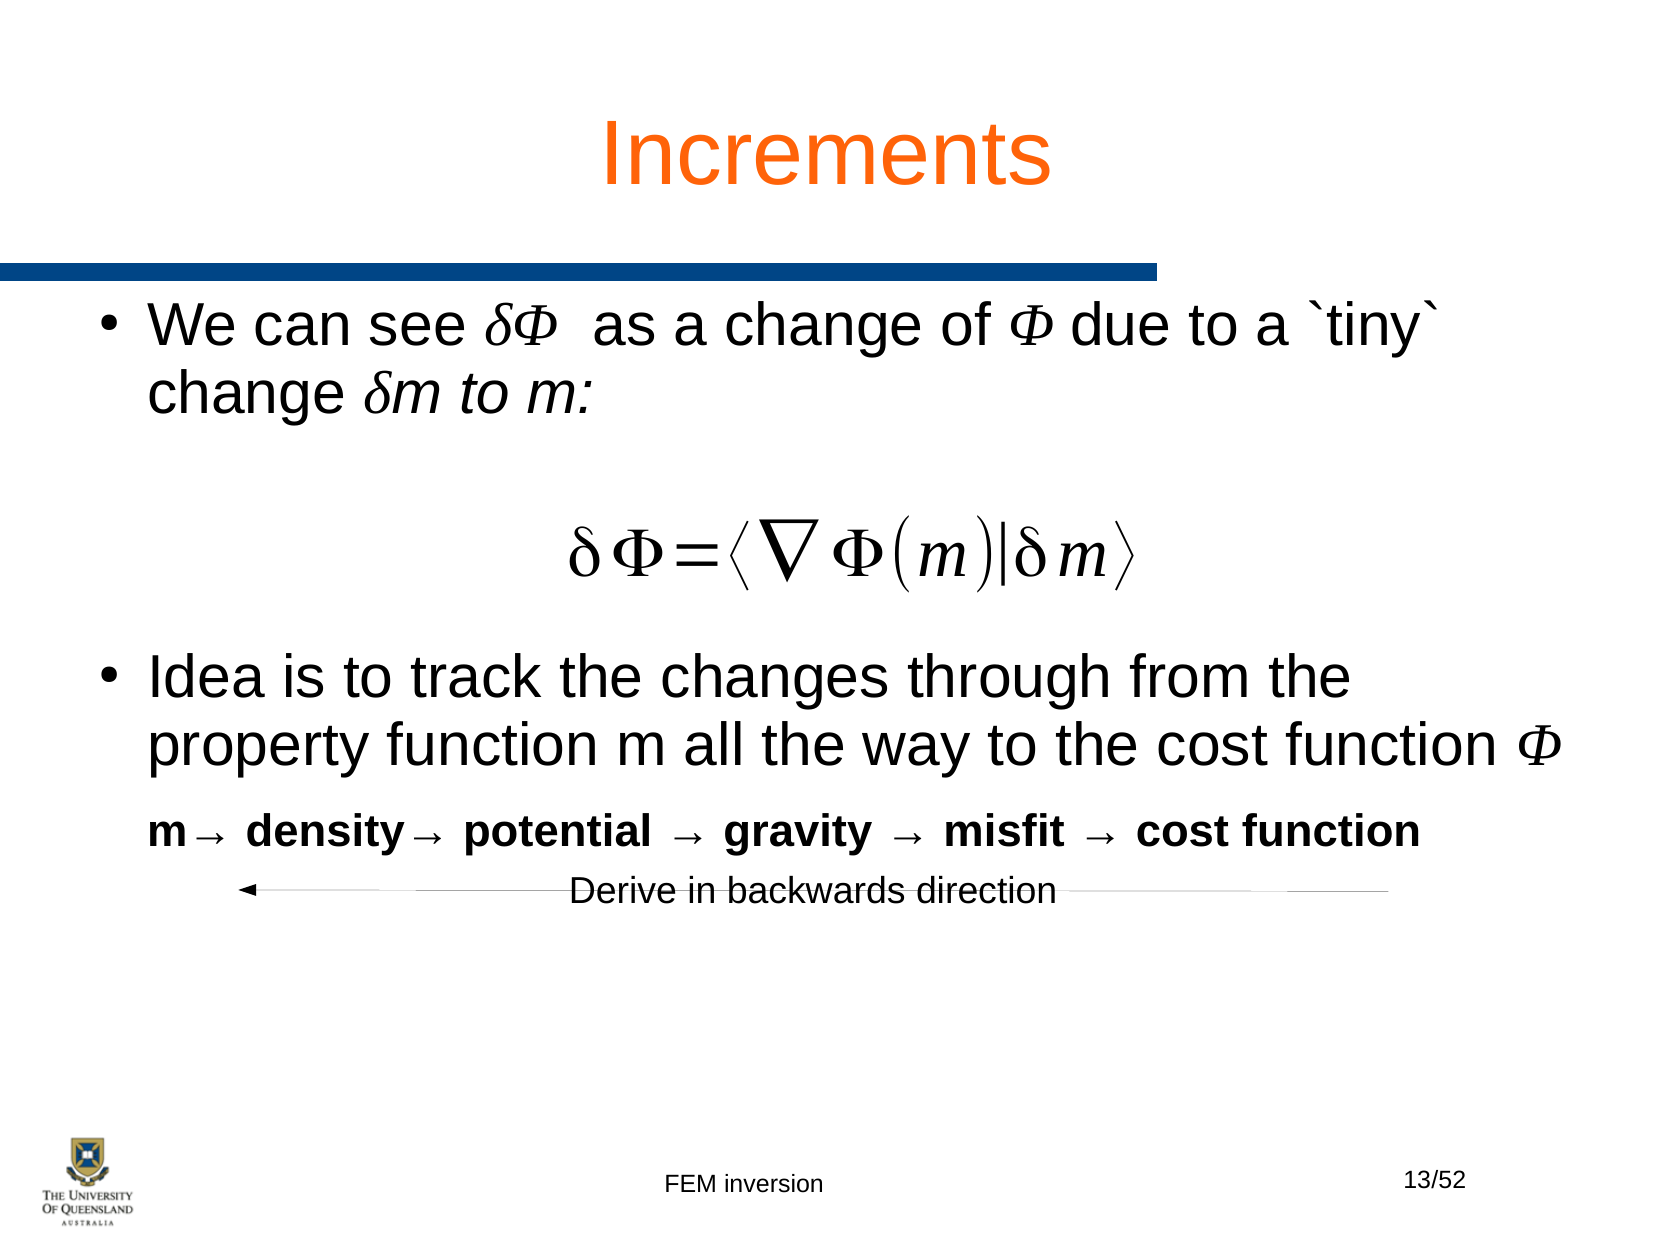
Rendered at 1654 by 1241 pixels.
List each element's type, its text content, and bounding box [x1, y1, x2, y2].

title Increments [82, 49, 1571, 257]
list We can see δΦ as a change of Φ due to a `tiny` change δm to m: Idea is to track the changes through from the property function m all the way to the cost function Φ m→ density→ potential → gravity → misfit → cost function [82, 290, 1571, 1010]
chart [561, 512, 1144, 597]
picture [35, 1133, 142, 1235]
